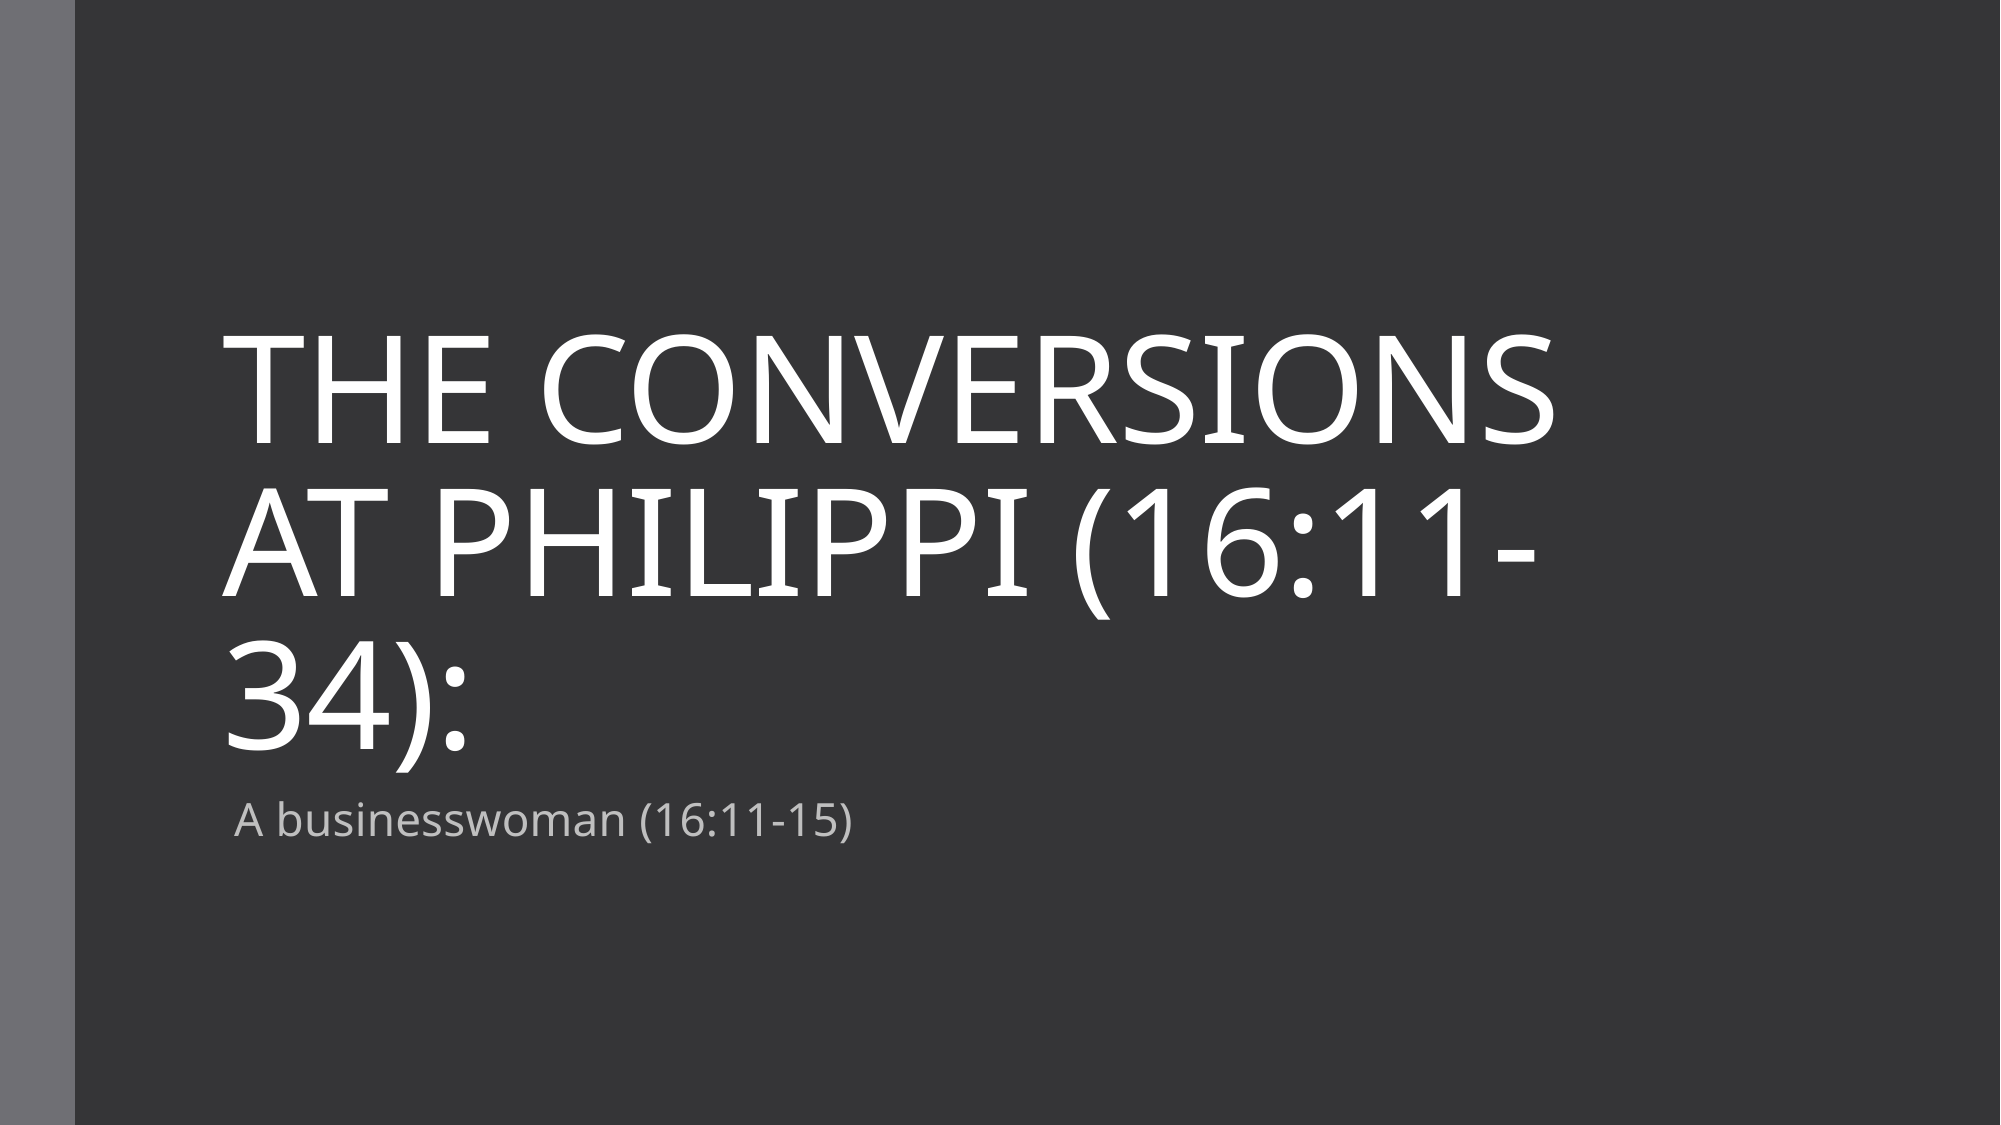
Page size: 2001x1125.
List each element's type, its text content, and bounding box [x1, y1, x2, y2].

subtitle A businesswoman (16:11-15) [206, 787, 1752, 1066]
title THE CONVERSIONS AT PHILIPPI (16:11-34): [206, 124, 1752, 787]
